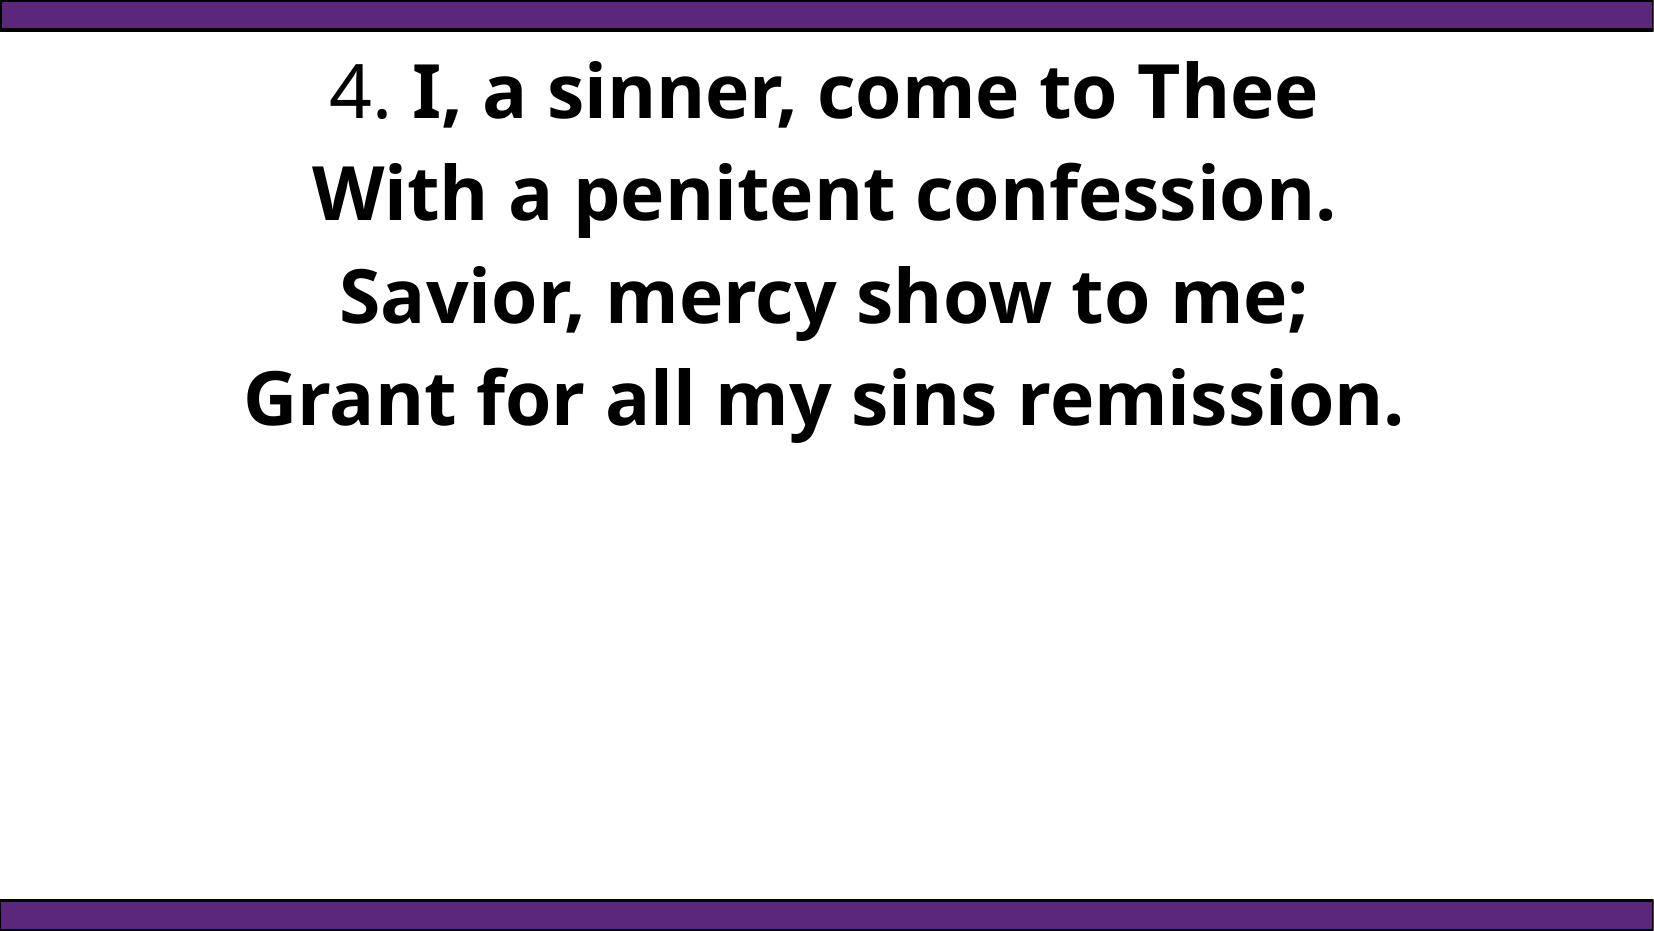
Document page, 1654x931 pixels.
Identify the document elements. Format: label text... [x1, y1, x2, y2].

text_box [0, 0, 1654, 31]
picture [0, 31, 1654, 900]
text_box 4. I, a sinner, come to Thee With a penitent confession. Savior, mercy show to me; Grant for all my sins remission. [60, 30, 1591, 445]
text_box [0, 900, 1654, 931]
